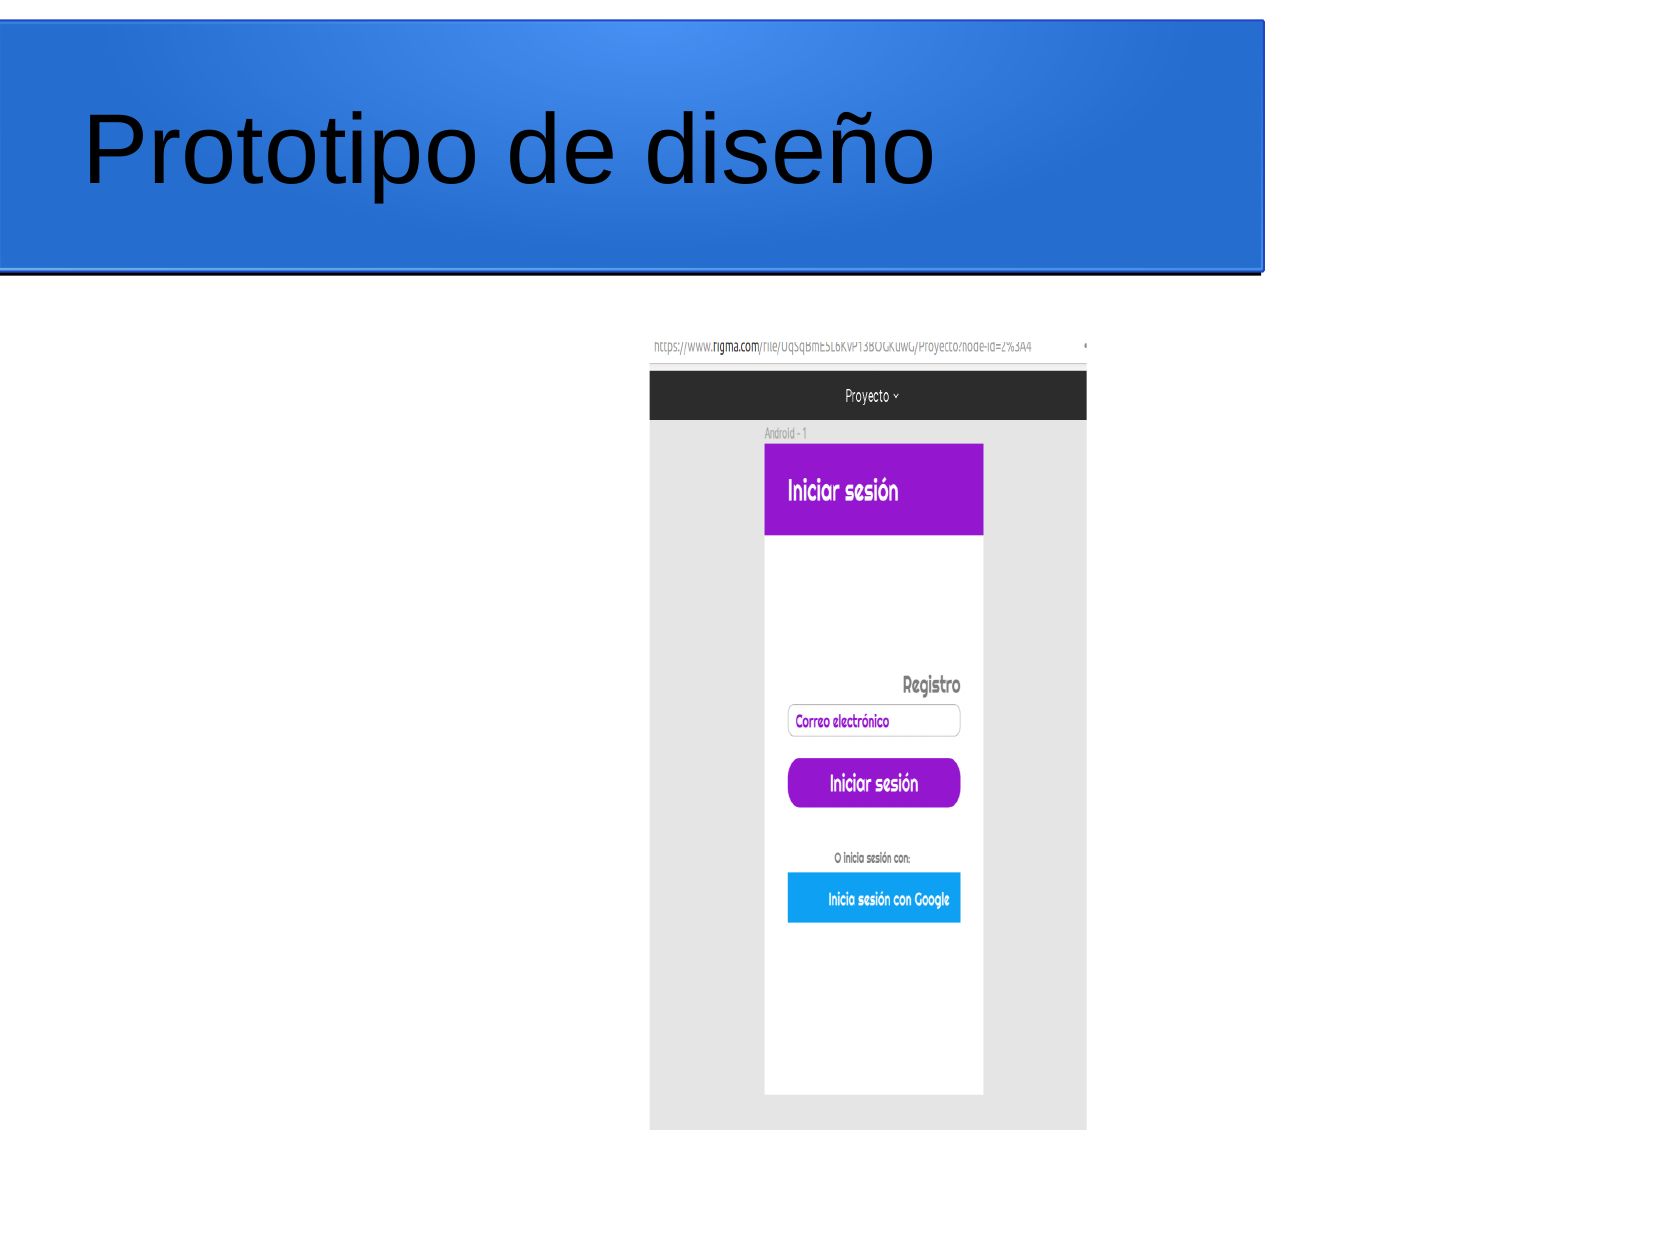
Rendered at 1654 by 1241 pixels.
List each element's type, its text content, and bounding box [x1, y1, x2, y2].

picture [649, 342, 1087, 1130]
title Prototipo de diseño [82, 47, 1235, 252]
